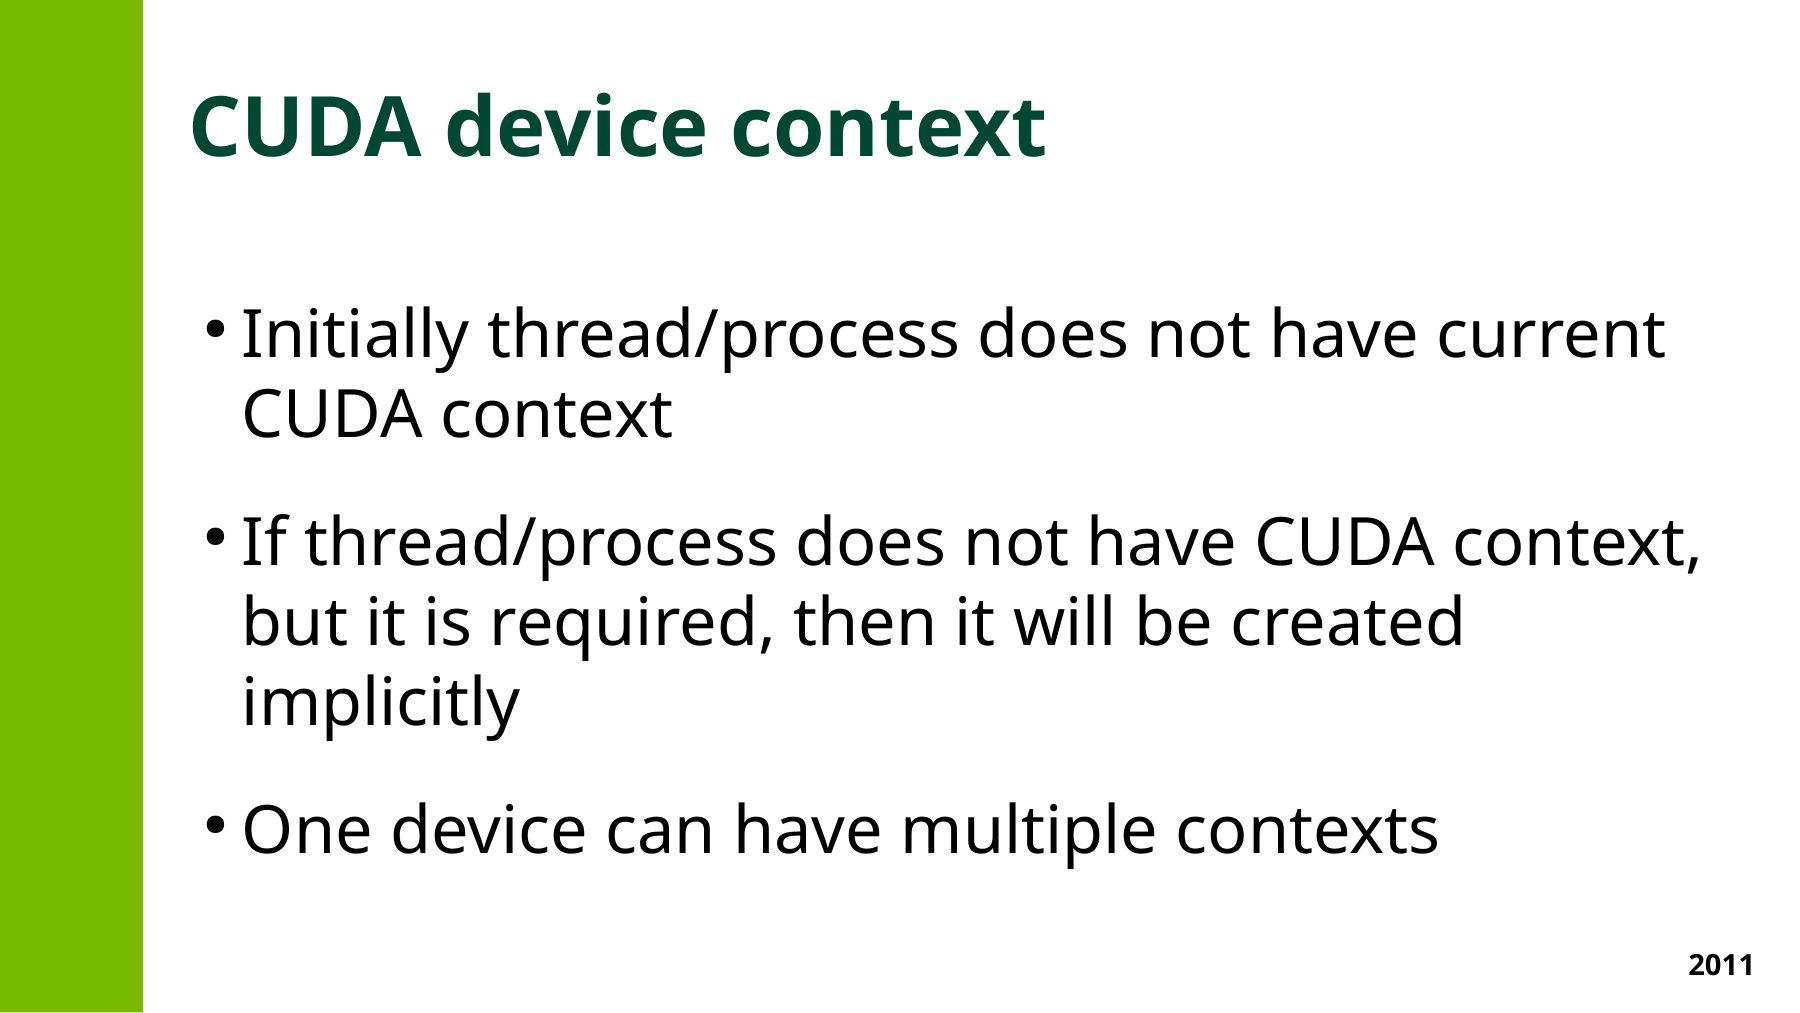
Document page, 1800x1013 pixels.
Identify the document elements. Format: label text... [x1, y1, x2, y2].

title CUDA device context [188, 40, 1733, 211]
list Initially thread/process does not have current CUDA context If thread/process does not have CUDA context, but it is required, then it will be created implicitly One device can have multiple contexts [188, 283, 1763, 953]
